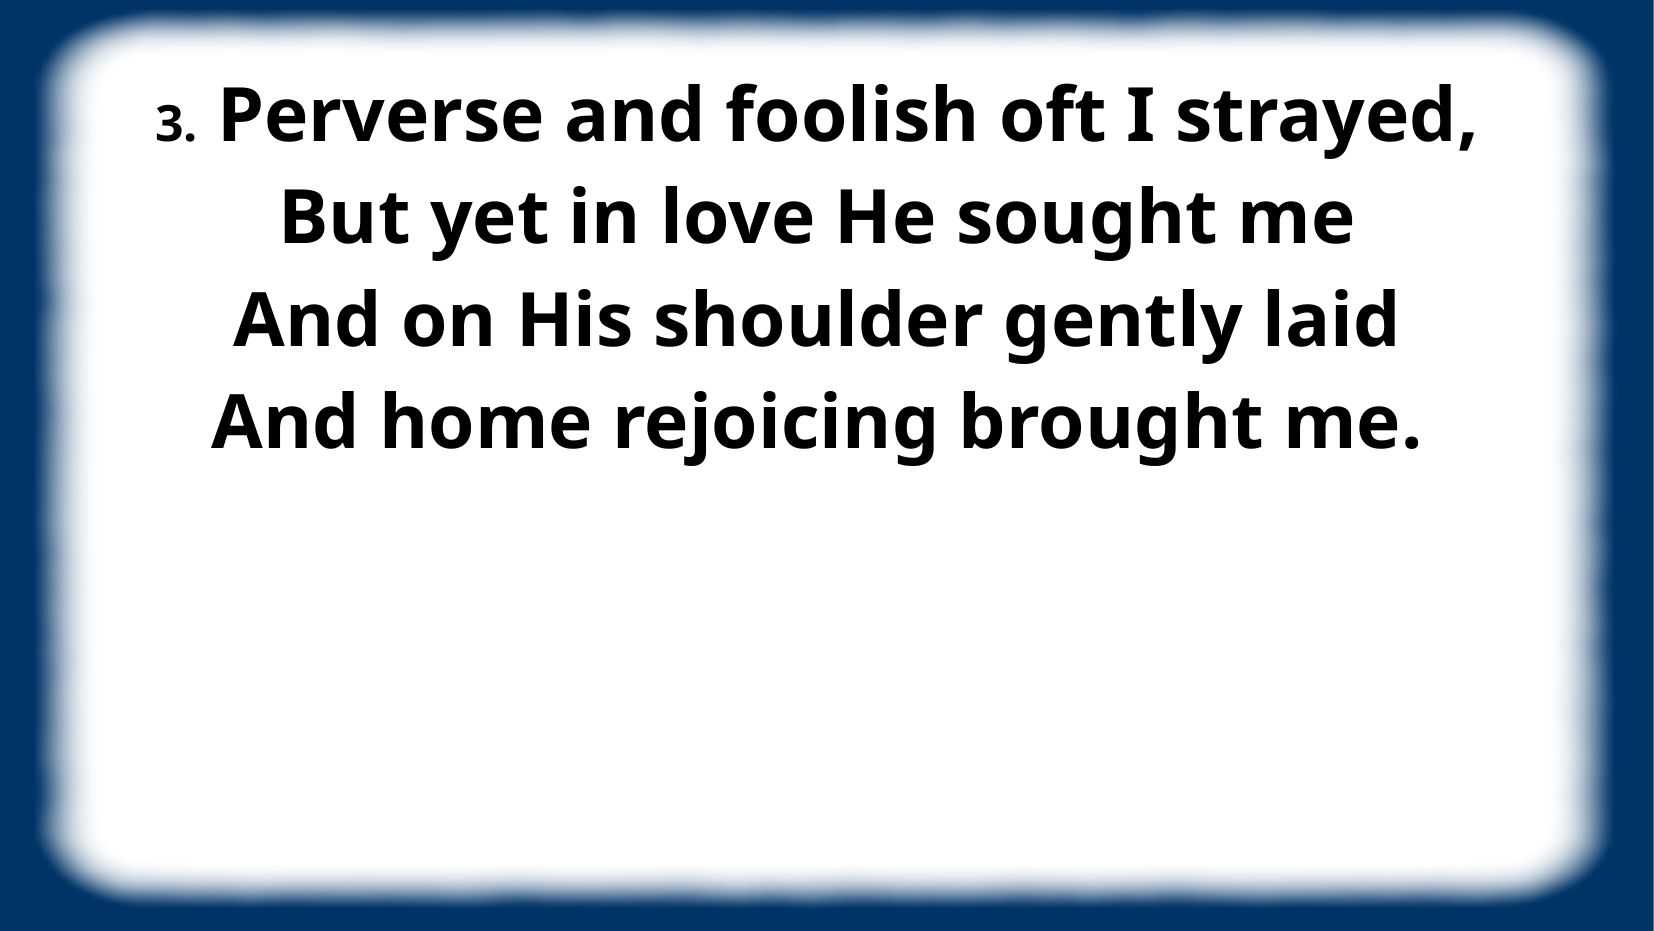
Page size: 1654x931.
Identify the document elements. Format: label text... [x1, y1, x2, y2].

text_box 3. Perverse and foolish oft I strayed, But yet in love He sought me And on His shoulder gently laid And home rejoicing brought me. [90, 53, 1546, 481]
picture [0, 0, 1654, 931]
